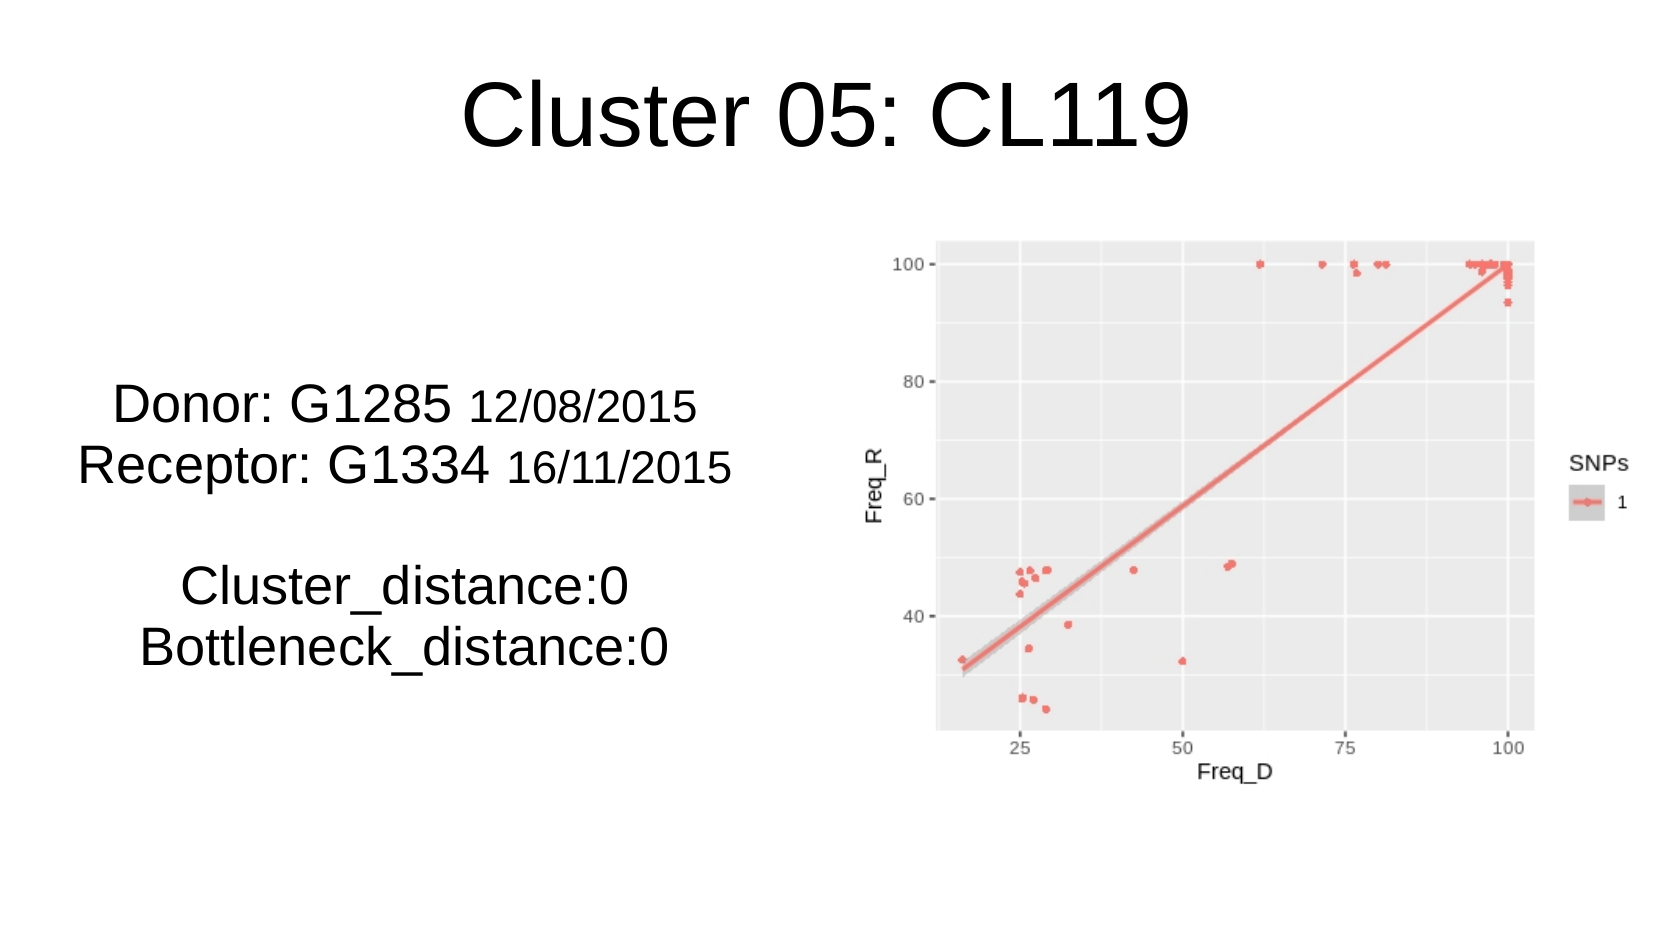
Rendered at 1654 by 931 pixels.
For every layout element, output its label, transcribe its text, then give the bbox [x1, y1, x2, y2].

text_box Donor: G1285 12/08/2015 Receptor: G1334 16/11/2015 Cluster_distance:0 Bottleneck_distance:0 [30, 255, 781, 796]
picture [855, 230, 1652, 796]
title Cluster 05: CL119 [82, 37, 1571, 193]
